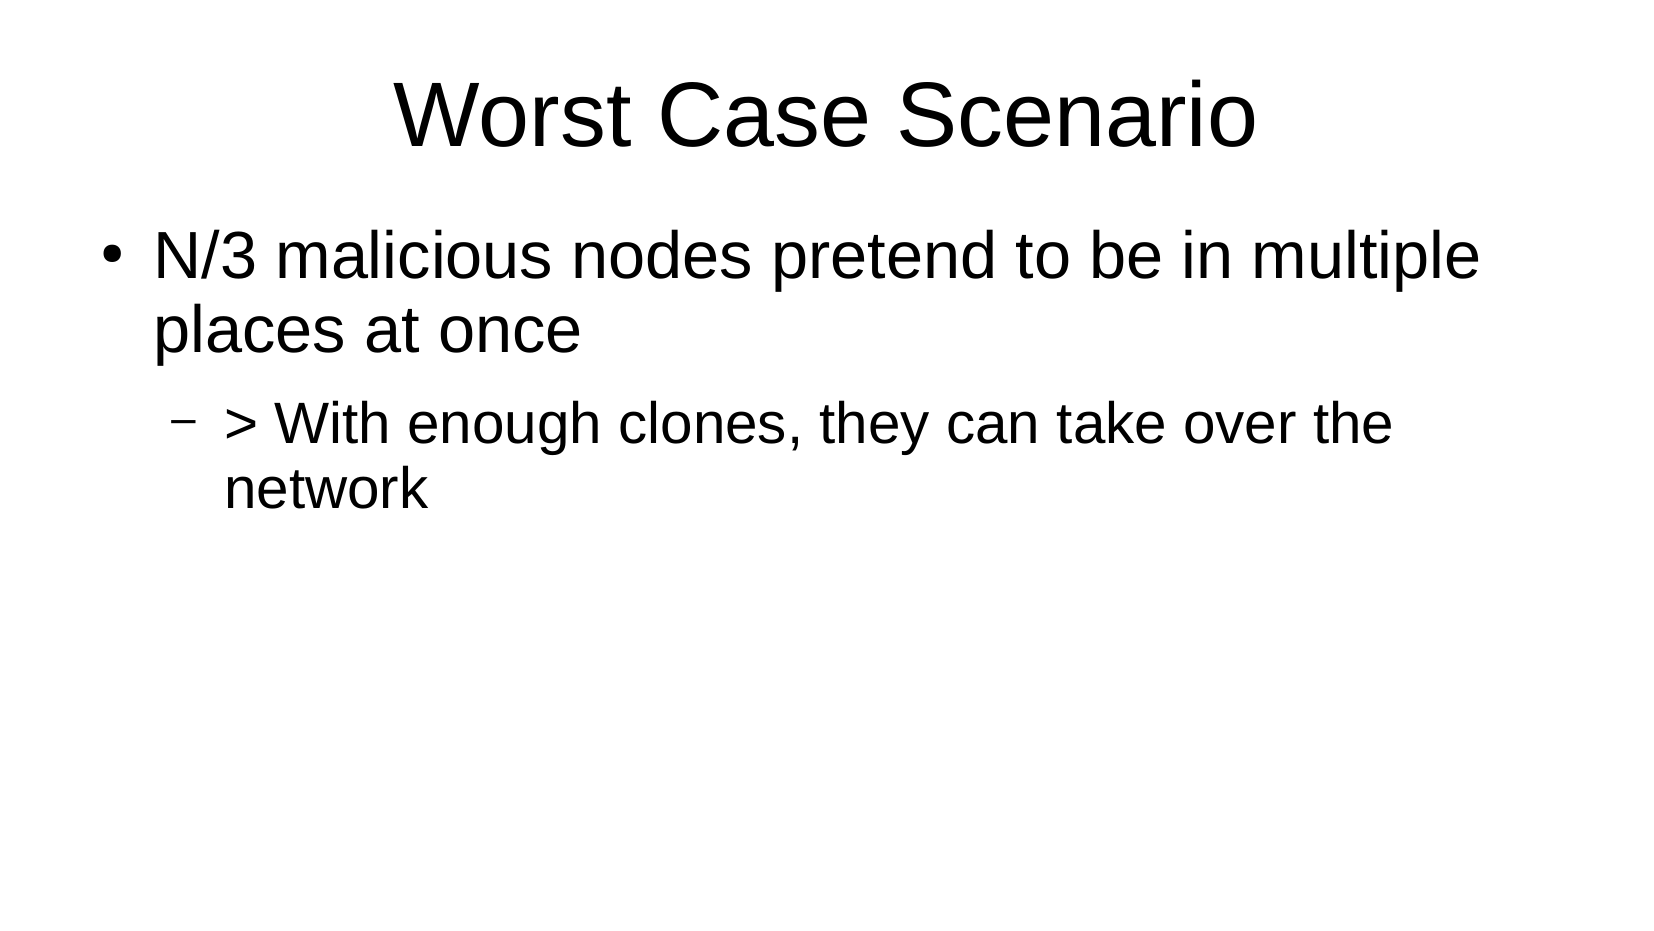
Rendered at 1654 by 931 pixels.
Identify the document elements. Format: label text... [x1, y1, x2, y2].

title Worst Case Scenario [82, 37, 1571, 193]
list N/3 malicious nodes pretend to be in multiple places at once > With enough clones, they can take over the network [82, 217, 1571, 758]
